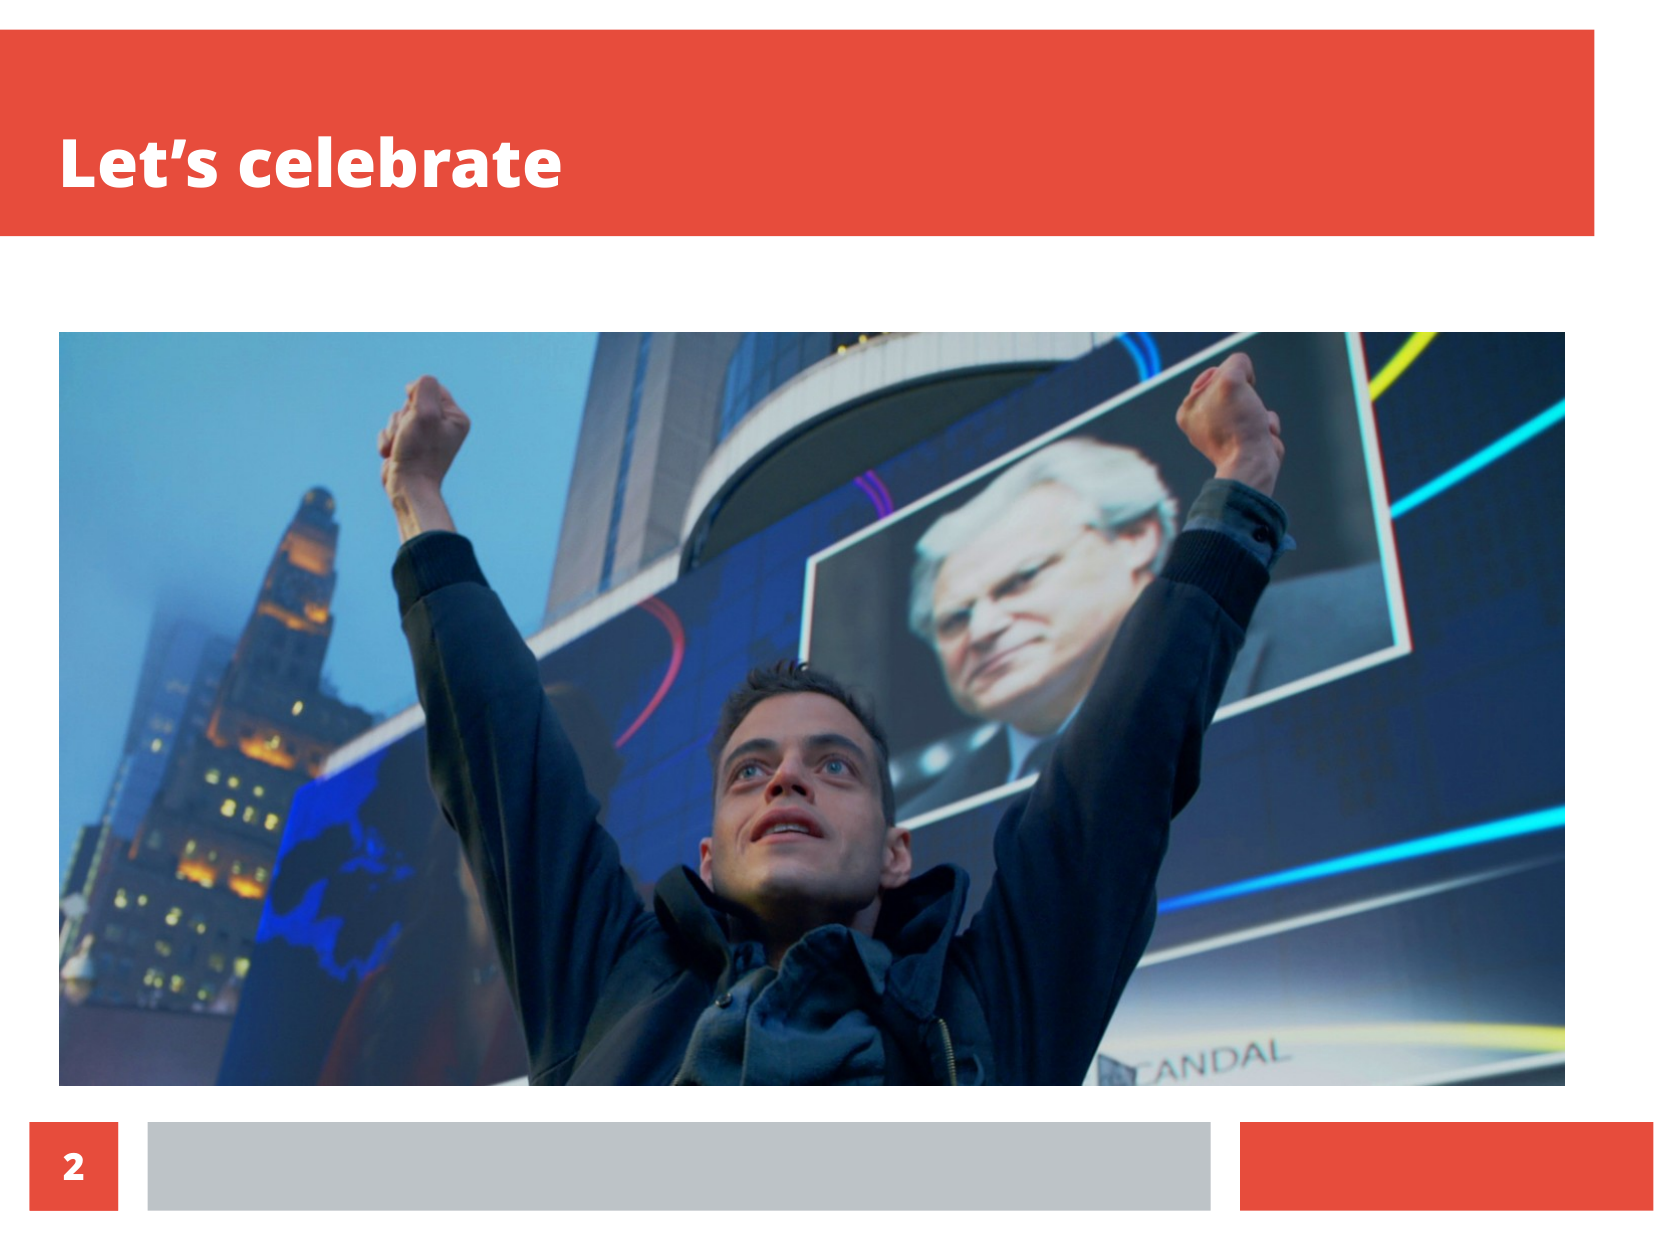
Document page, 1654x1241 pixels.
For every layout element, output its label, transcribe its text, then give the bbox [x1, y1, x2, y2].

picture [1289, 809, 1565, 877]
title Let’s celebrate [59, 59, 1595, 207]
picture [59, 332, 1565, 1086]
